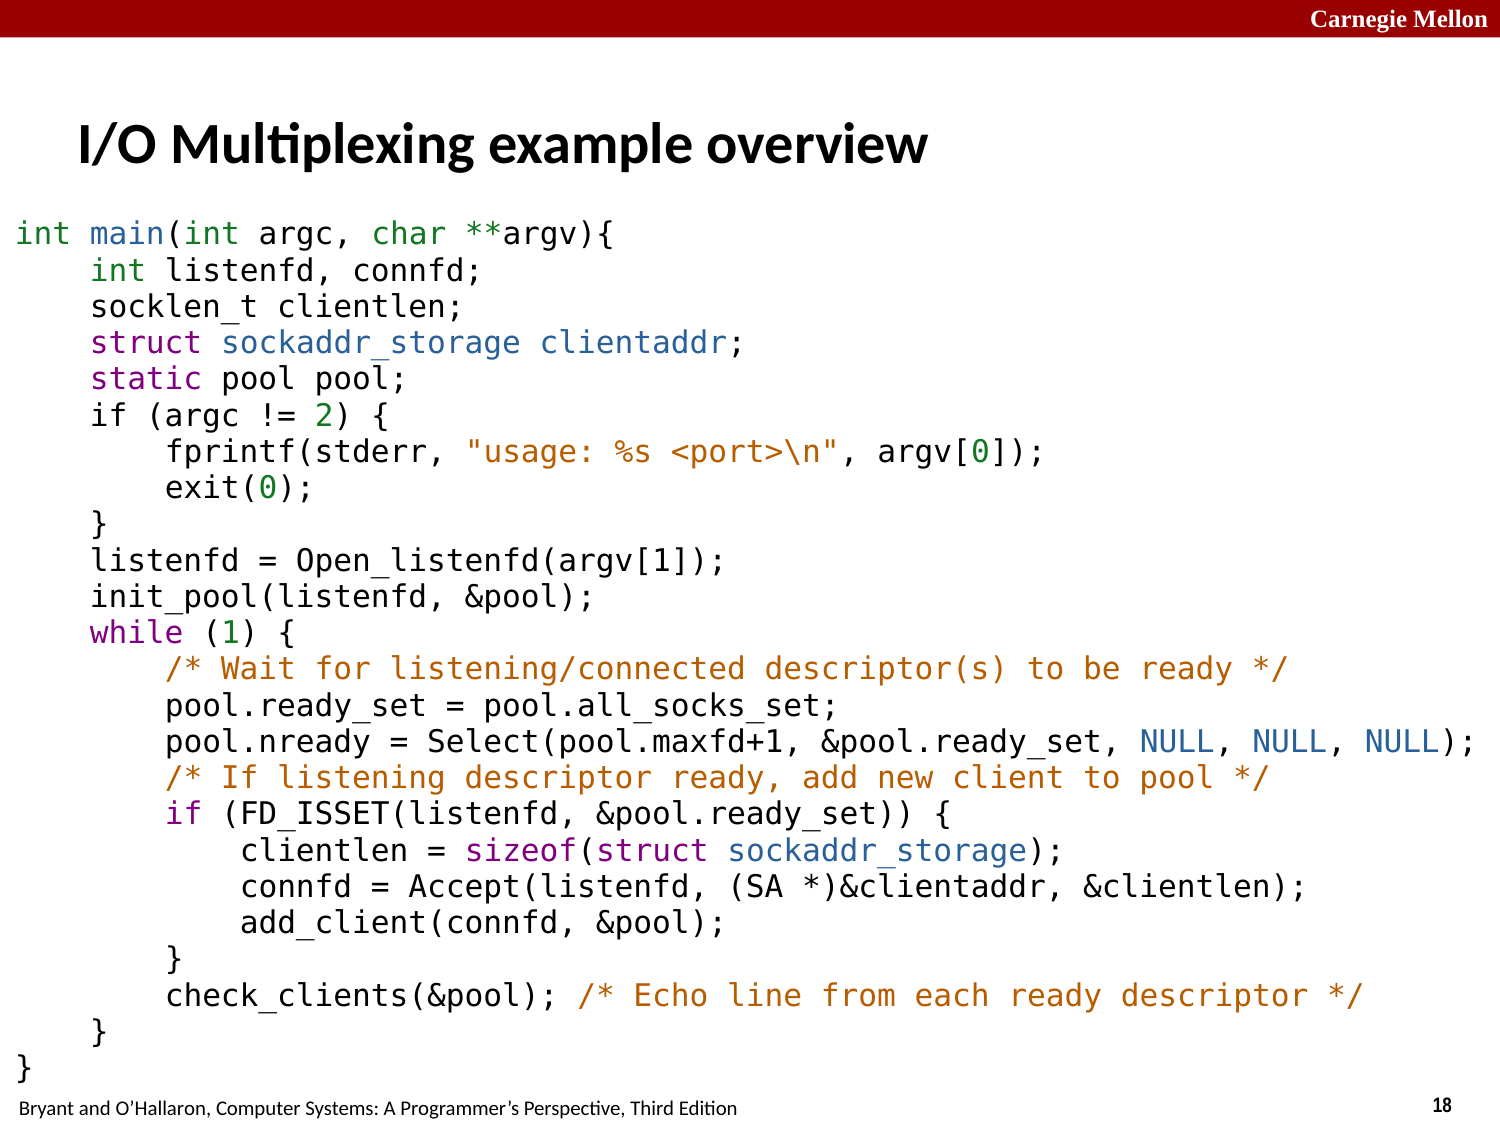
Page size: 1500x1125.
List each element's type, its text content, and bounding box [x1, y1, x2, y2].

text_box int main(int argc, char **argv){ int listenfd, connfd; socklen_t clientlen; struct sockaddr_storage clientaddr; static pool pool; if (argc != 2) { fprintf(stderr, "usage: %s <port>\n", argv[0]); exit(0); } listenfd = Open_listenfd(argv[1]); init_pool(listenfd, &pool); while (1) { /* Wait for listening/connected descriptor(s) to be ready */ pool.ready_set = pool.all_socks_set; pool.nready = Select(pool.maxfd+1, &pool.ready_set, NULL, NULL, NULL); /* If listening descriptor ready, add new client to pool */ if (FD_ISSET(listenfd, &pool.ready_set)) { clientlen = sizeof(struct sockaddr_storage); connfd = Accept(listenfd, (SA *)&clientaddr, &clientlen); add_client(connfd, &pool); } check_clients(&pool); /* Echo line from each ready descriptor */ } } [0, 208, 1500, 1125]
title I/O Multiplexing example overview [62, 93, 1337, 188]
